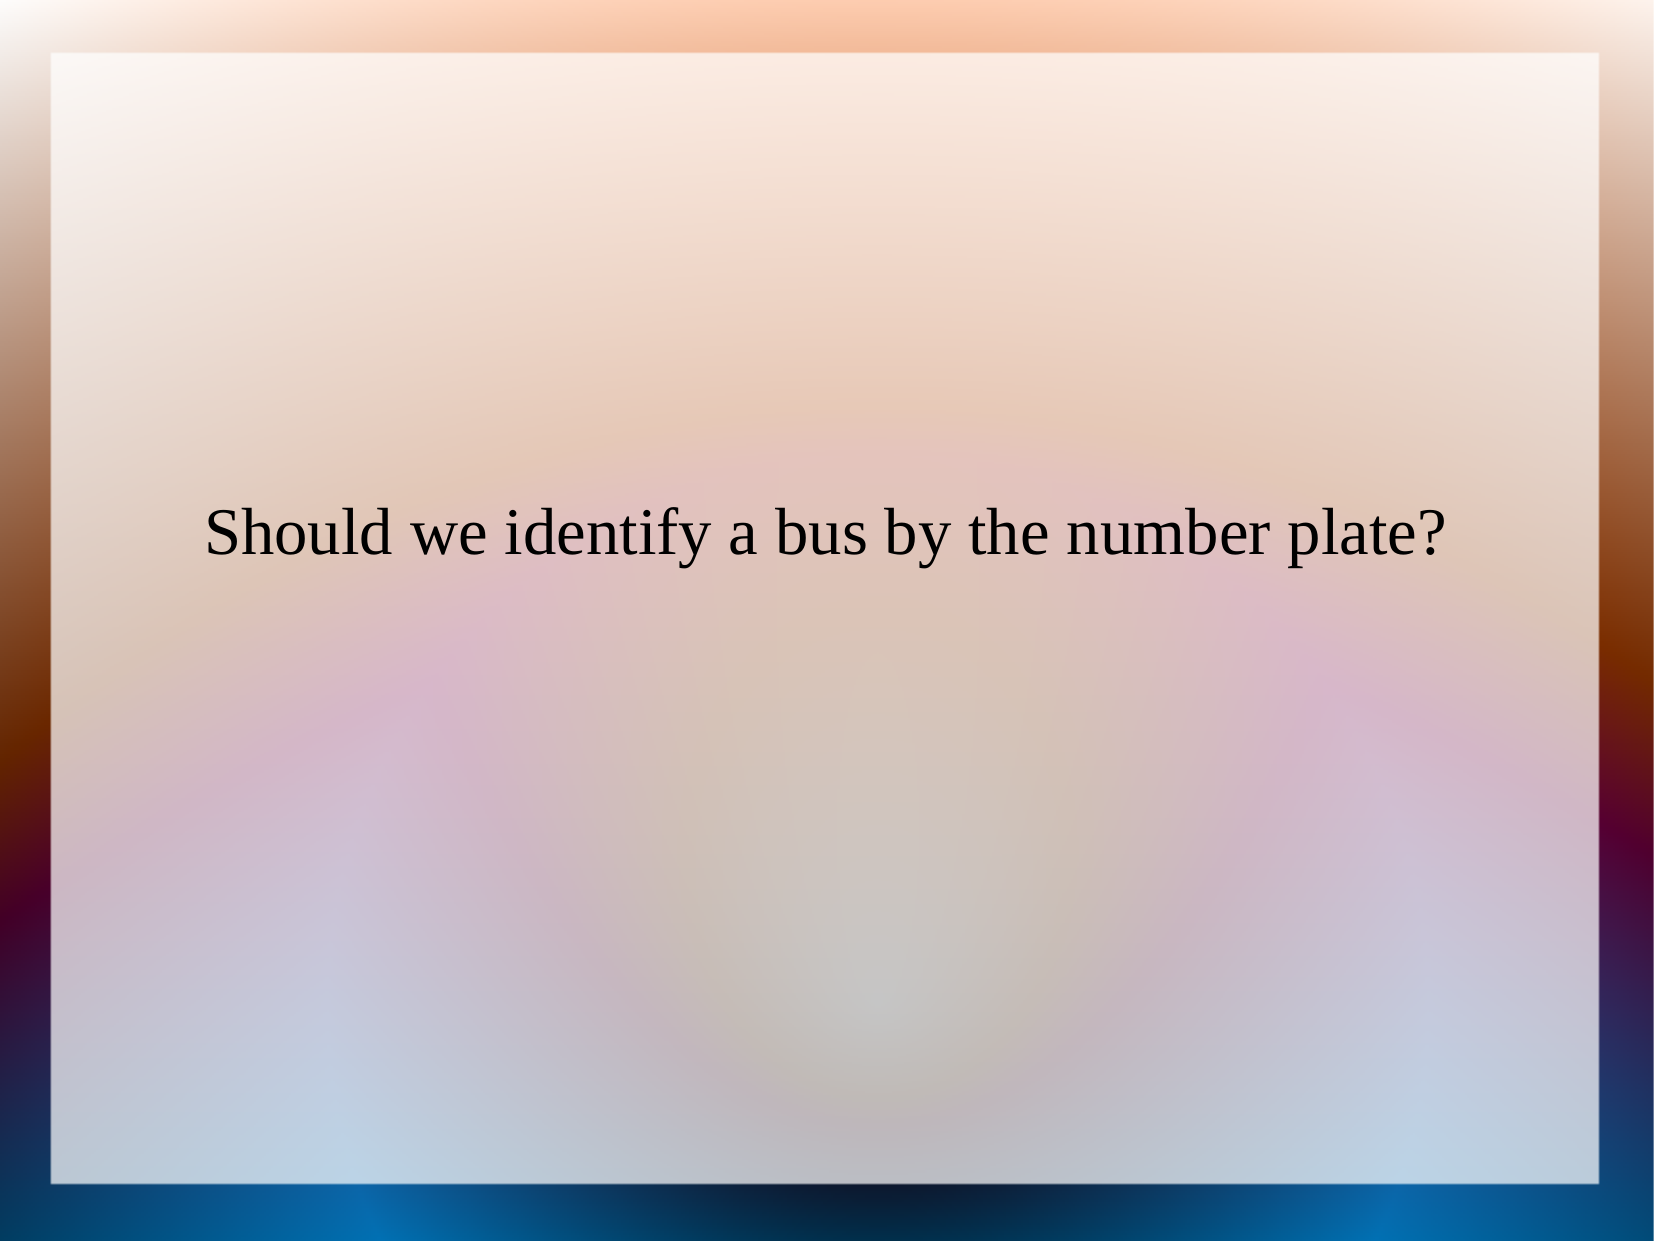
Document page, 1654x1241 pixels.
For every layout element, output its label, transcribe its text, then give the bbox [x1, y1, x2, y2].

subtitle Should we identify a bus by the number plate? [82, 55, 1571, 1010]
picture [0, 0, 1654, 1241]
